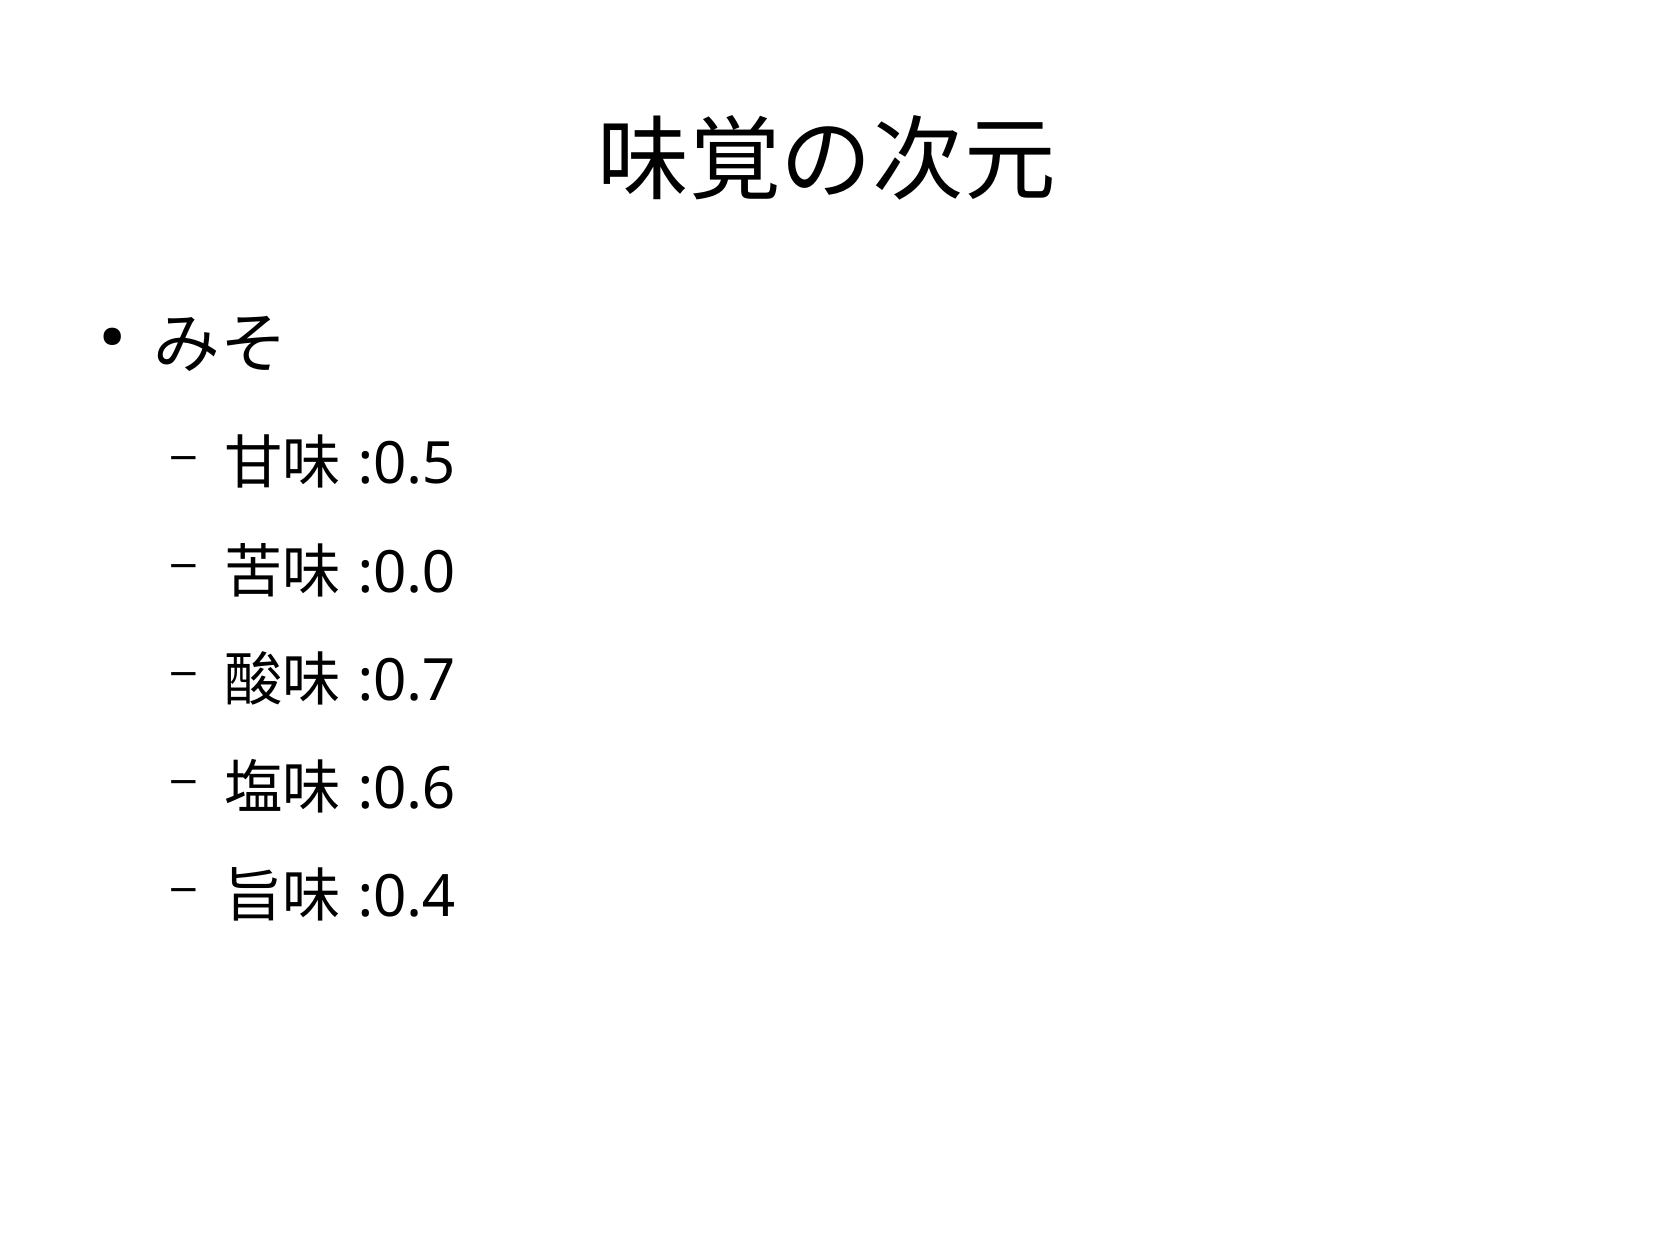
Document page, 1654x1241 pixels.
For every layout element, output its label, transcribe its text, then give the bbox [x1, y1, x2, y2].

title 味覚の次元 [82, 49, 1571, 257]
list みそ 甘味:0.5 苦味:0.0 酸味:0.7 塩味:0.6 旨味:0.4 [82, 290, 1538, 1010]
